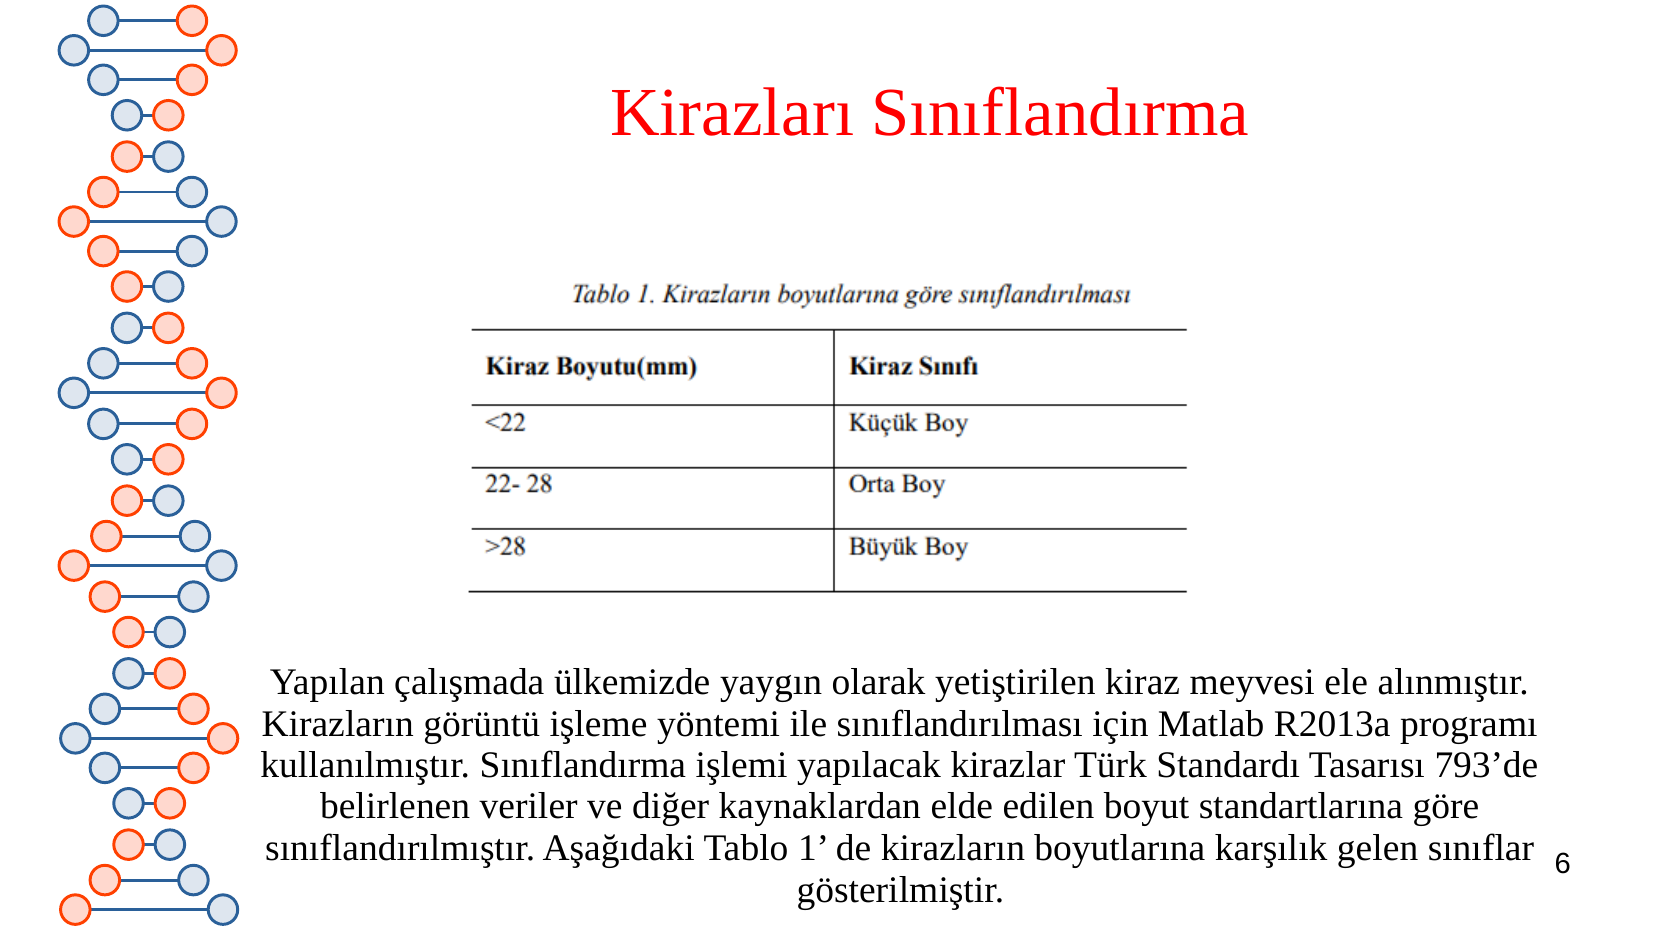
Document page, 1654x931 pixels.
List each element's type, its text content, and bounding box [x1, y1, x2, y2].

subtitle Yapılan çalışmada ülkemizde yaygın olarak yetiştirilen kiraz meyvesi ele alınmıştır. Kirazların görüntü işleme yöntemi ile sınıflandırılması için Matlab R2013a programı kullanılmıştır. Sınıflandırma işlemi yapılacak kirazlar Türk Standardı Tasarısı 793’de belirlenen veriler ve diğer kaynaklardan elde edilen boyut standartlarına göre sınıflandırılmıştır. Aşağıdaki Tablo 1’ de kirazların boyutlarına karşılık gelen sınıflar gösterilmiştir. [236, 204, 1565, 911]
title Kirazları Sınıflandırma [265, 35, 1595, 189]
picture [325, 265, 1270, 599]
